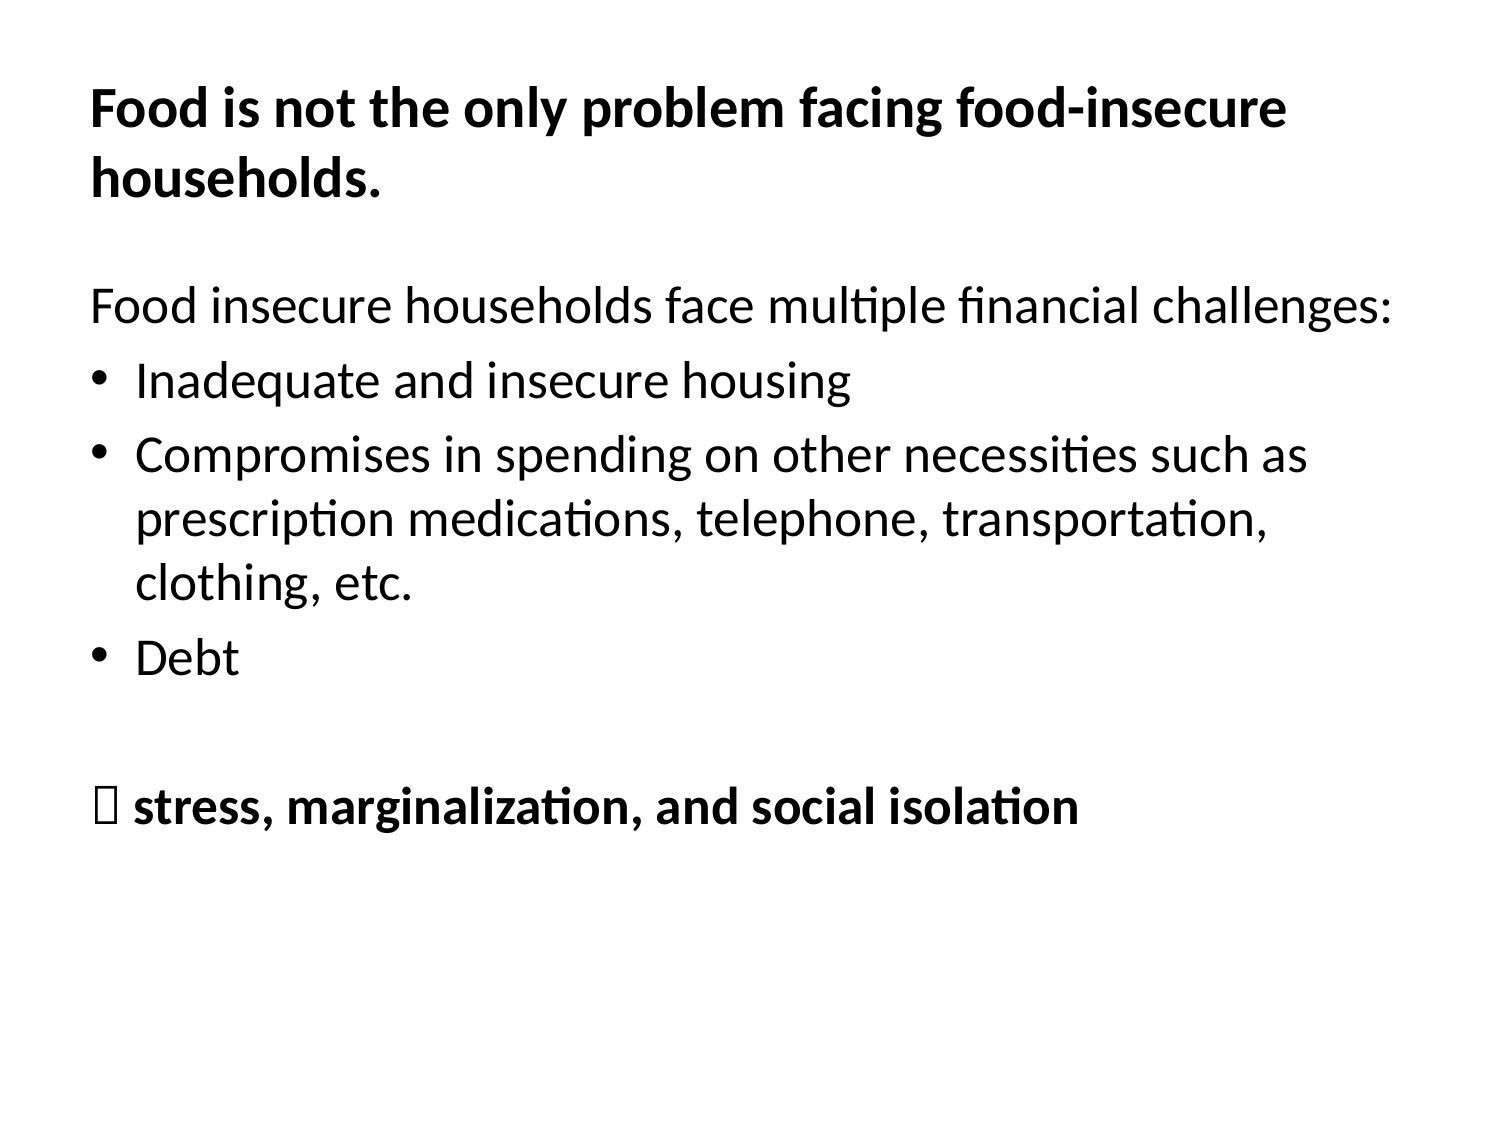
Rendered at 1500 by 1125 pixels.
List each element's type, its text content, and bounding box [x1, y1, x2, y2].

list Food insecure households face multiple financial challenges: Inadequate and insecure housing Compromises in spending on other necessities such as prescription medications, telephone, transportation, clothing, etc. Debt  stress, marginalization, and social isolation [75, 262, 1425, 1005]
title Food is not the only problem facing food-insecure households. [75, 45, 1425, 233]
